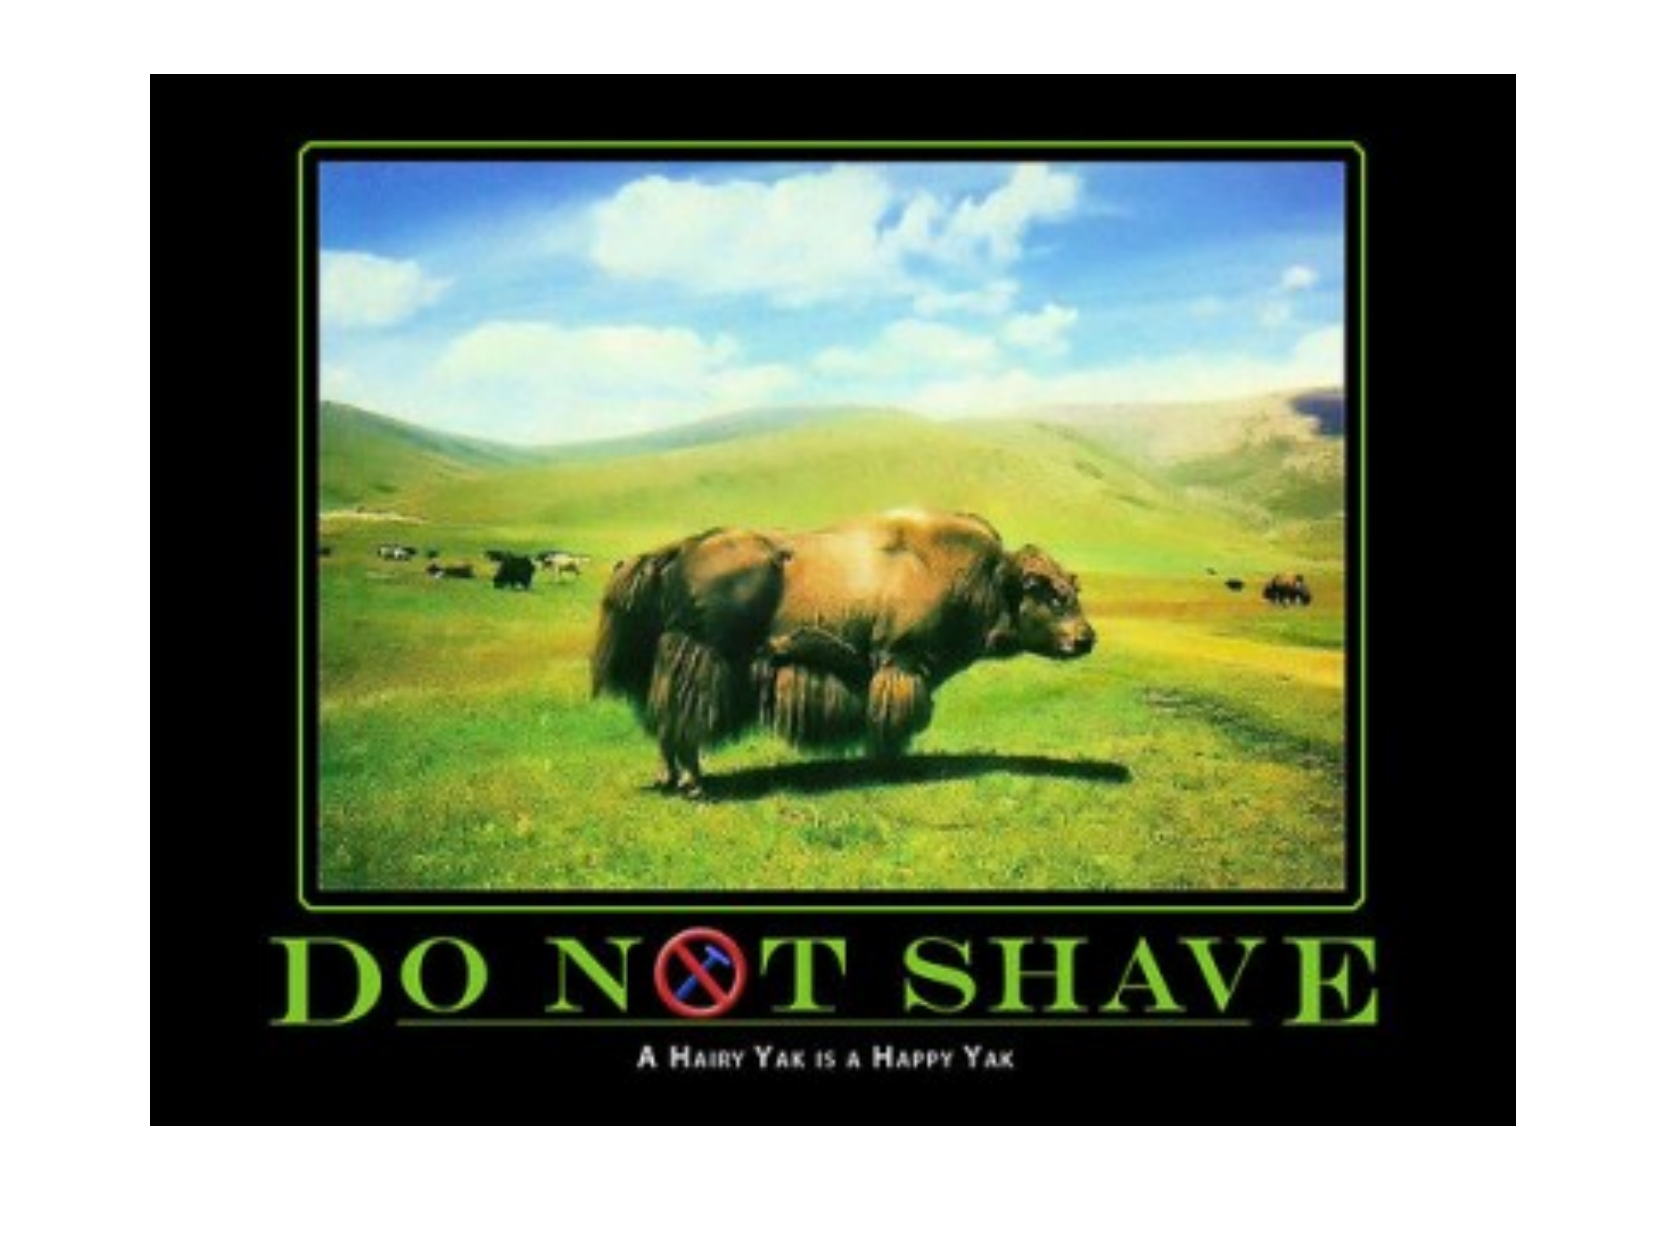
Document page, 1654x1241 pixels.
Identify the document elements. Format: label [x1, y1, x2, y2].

picture [150, 74, 1516, 1127]
